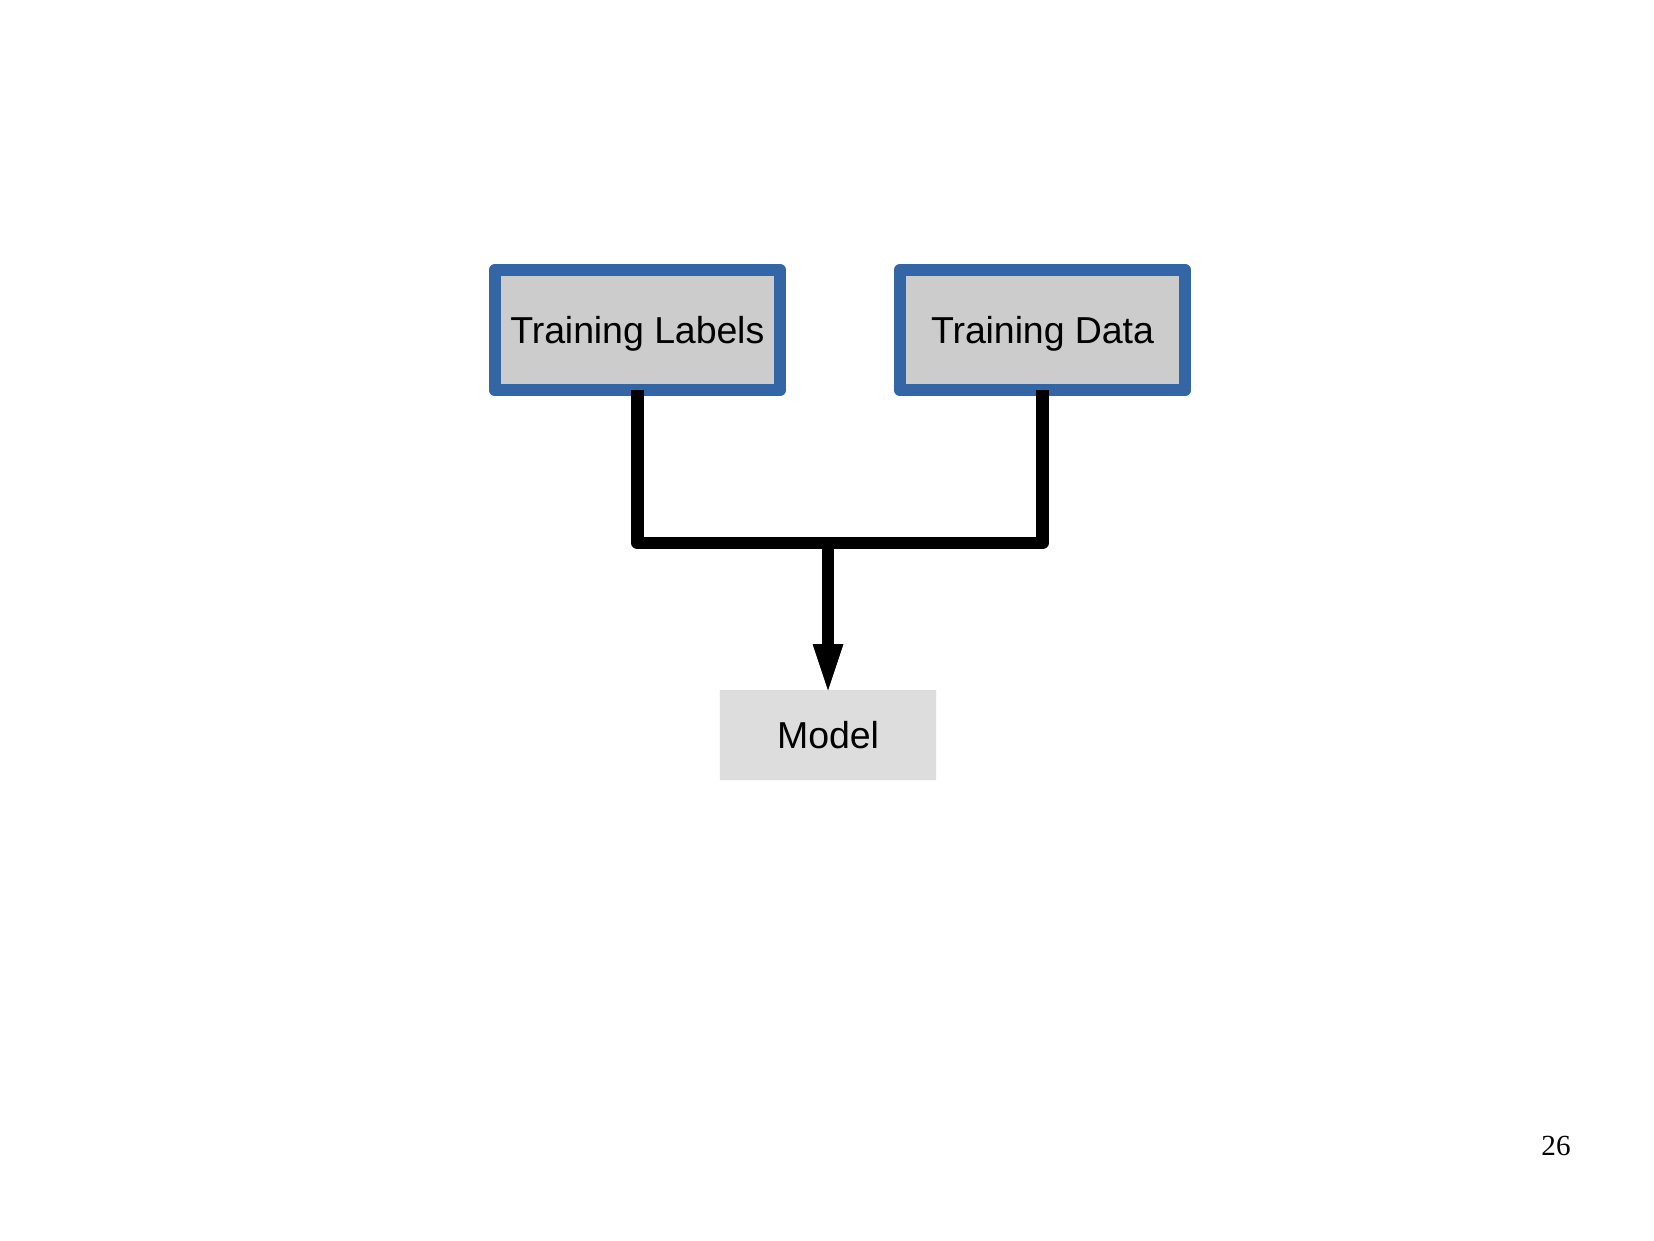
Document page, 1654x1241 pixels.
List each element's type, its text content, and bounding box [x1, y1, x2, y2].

text_box Training Labels [495, 270, 781, 391]
text_box Model [719, 690, 937, 781]
text_box Training Data [900, 270, 1186, 391]
